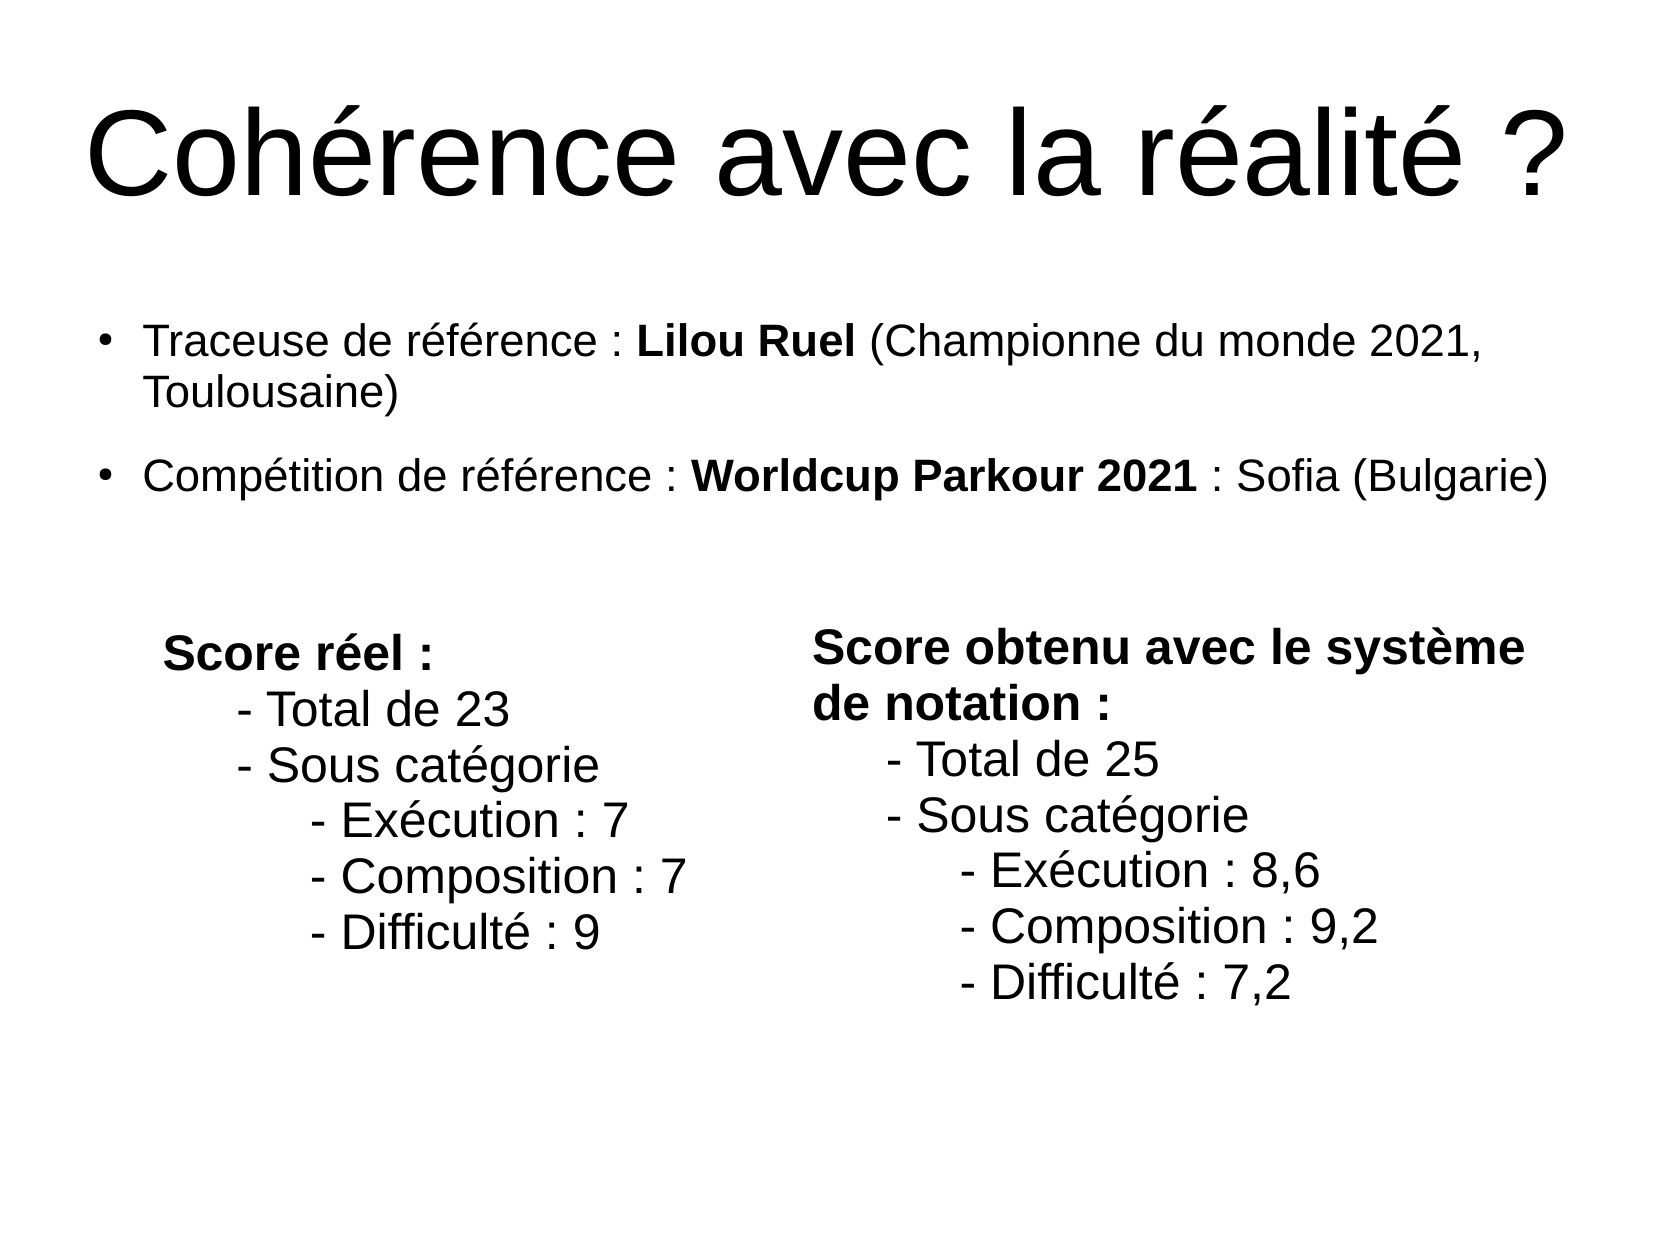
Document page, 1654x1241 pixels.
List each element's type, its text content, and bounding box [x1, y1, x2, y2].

title Cohérence avec la réalité ? [82, 16, 1571, 290]
text_box Score obtenu avec le système de notation : - Total de 25 - Sous catégorie - Exécution : 8,6 - Composition : 9,2 - Difficulté : 7,2 [797, 612, 1565, 1018]
text_box Score réel : - Total de 23 - Sous catégorie - Exécution : 7 - Composition : 7 - Difficulté : 9 [147, 618, 709, 974]
list Traceuse de référence : Lilou Ruel (Championne du monde 2021, Toulousaine) Compétition de référence : Worldcup Parkour 2021 : Sofia (Bulgarie) [82, 314, 1571, 537]
